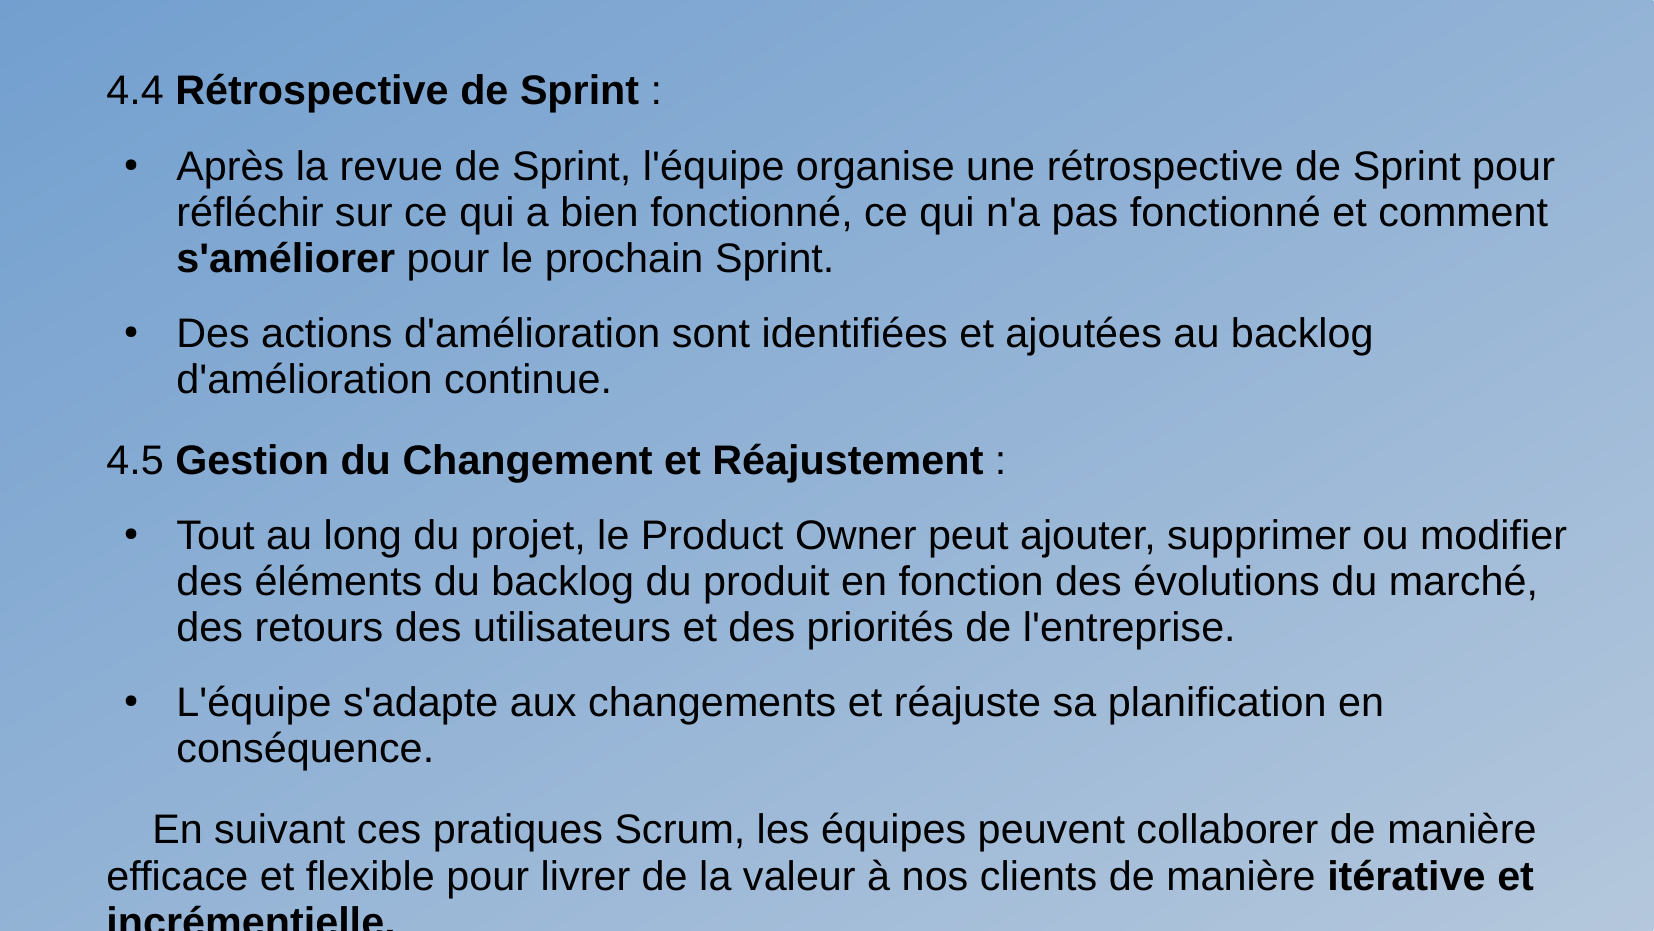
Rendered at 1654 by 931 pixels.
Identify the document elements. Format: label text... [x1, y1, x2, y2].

list 4.4 Rétrospective de Sprint : Après la revue de Sprint, l'équipe organise une rétrospective de Sprint pour réfléchir sur ce qui a bien fonctionné, ce qui n'a pas fonctionné et comment s'améliorer pour le prochain Sprint. Des actions d'amélioration sont identifiées et ajoutées au backlog d'amélioration continue. 4.5 Gestion du Changement et Réajustement : Tout au long du projet, le Product Owner peut ajouter, supprimer ou modifier des éléments du backlog du produit en fonction des évolutions du marché, des retours des utilisateurs et des priorités de l'entreprise. L'équipe s'adapte aux changements et réajuste sa planification en conséquence. En suivant ces pratiques Scrum, les équipes peuvent collaborer de manière efficace et flexible pour livrer de la valeur à nos clients de manière itérative et incrémentielle. [106, 67, 1595, 931]
